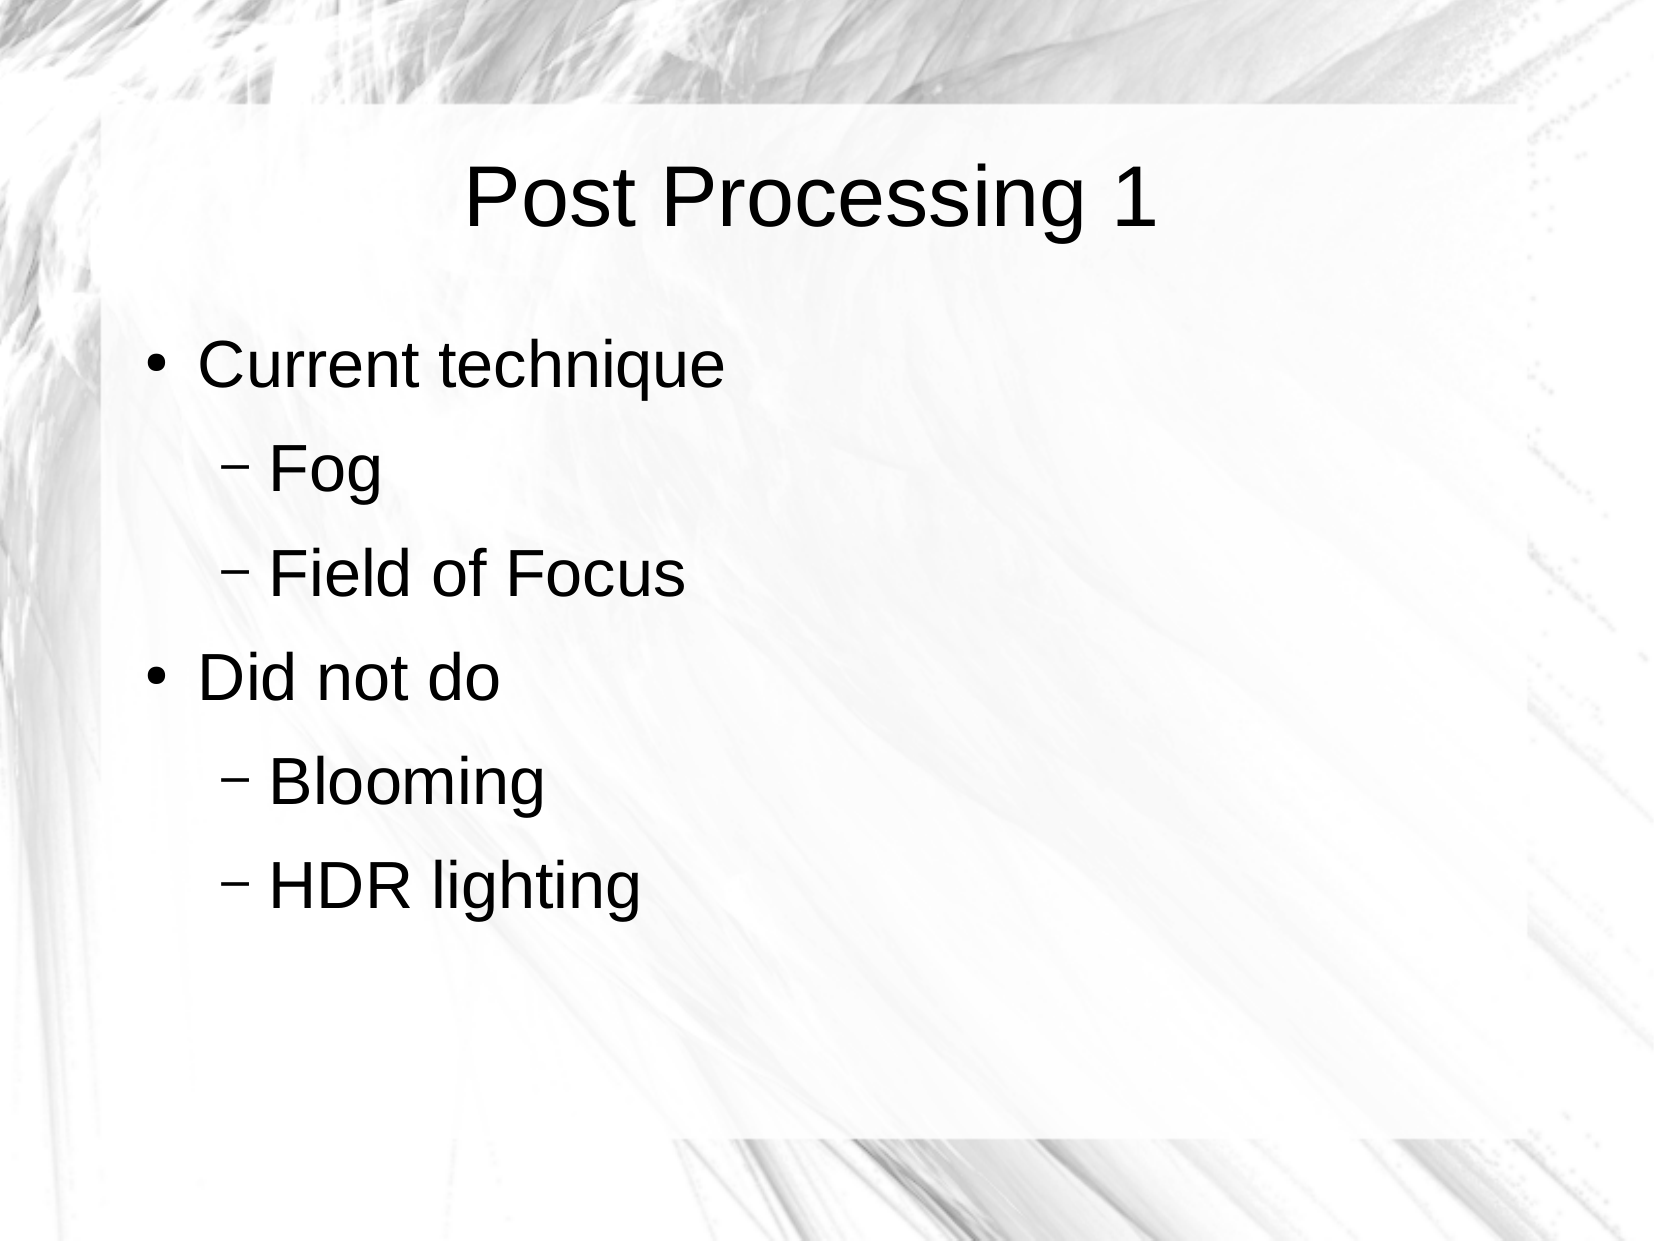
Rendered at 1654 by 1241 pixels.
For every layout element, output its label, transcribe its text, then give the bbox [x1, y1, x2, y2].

picture [0, 0, 1654, 1241]
list Current technique Fog Field of Focus Did not do Blooming HDR lighting [112, 319, 1565, 1040]
title Post Processing 1 [118, 112, 1506, 281]
